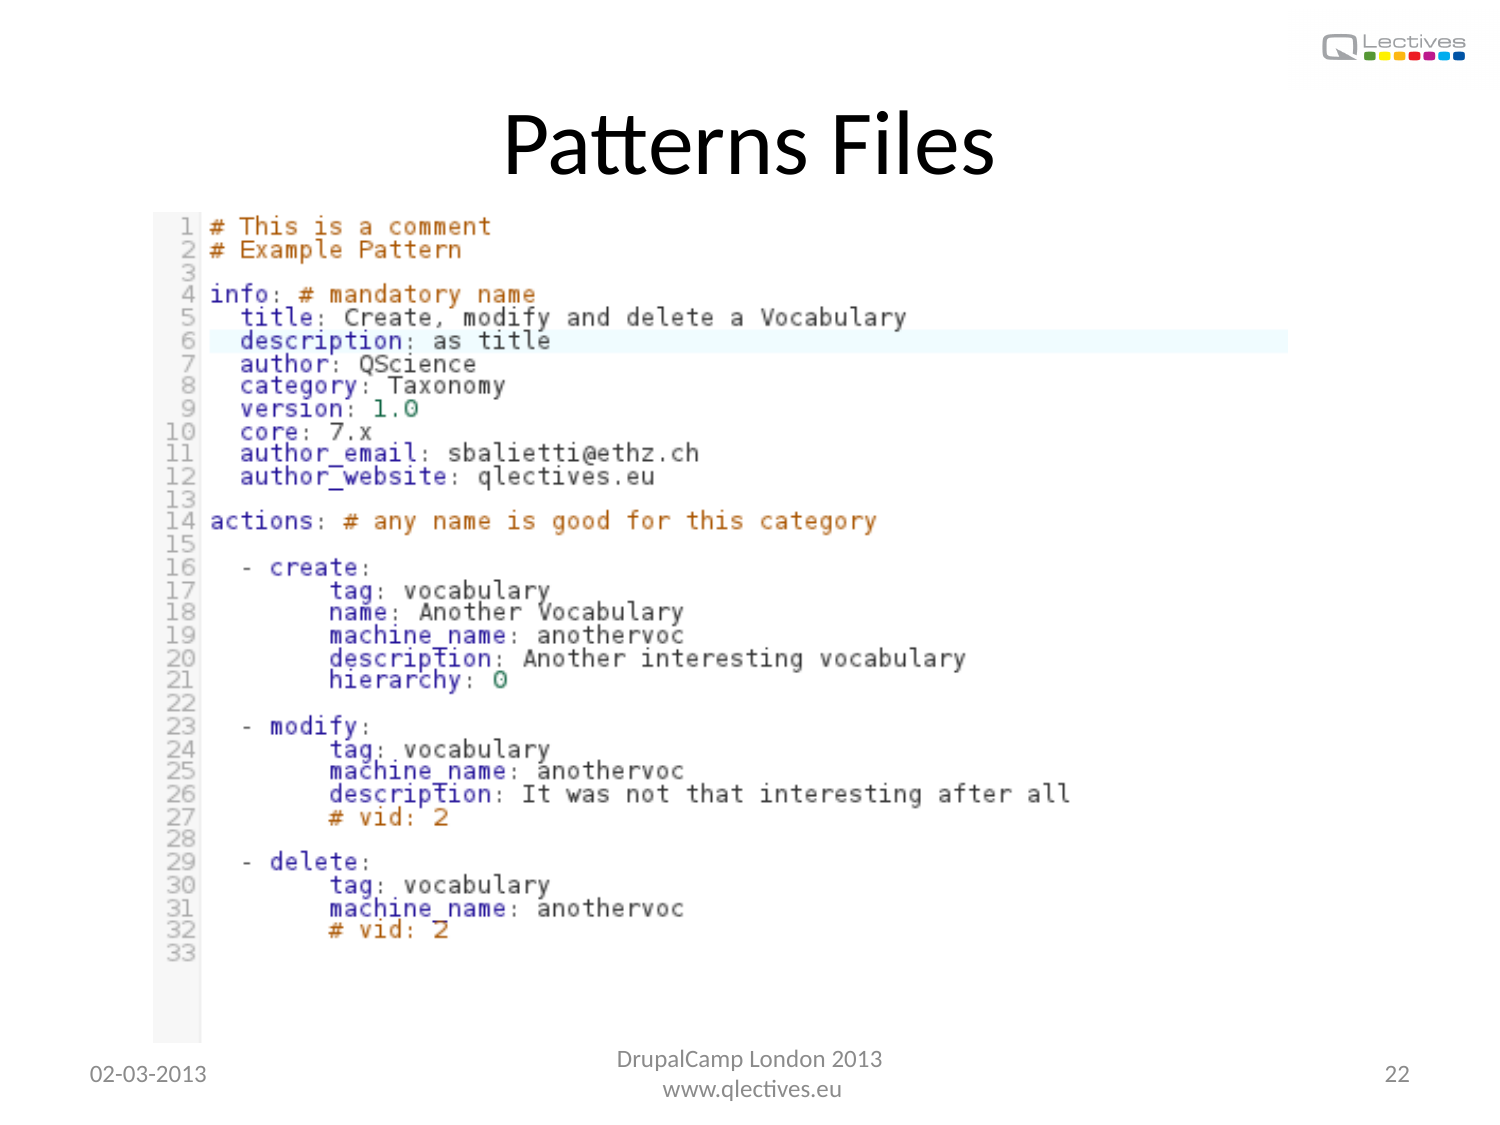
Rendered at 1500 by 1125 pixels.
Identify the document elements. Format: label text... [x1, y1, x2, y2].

text_box DrupalCamp London 2013 www.qlectives.eu [512, 1043, 988, 1103]
picture [1288, 9, 1500, 90]
picture [153, 212, 1288, 1043]
text_box Patterns Files [74, 44, 1425, 233]
text_box <number> [1074, 1042, 1425, 1103]
text_box 02-03-2013 [74, 1042, 425, 1103]
